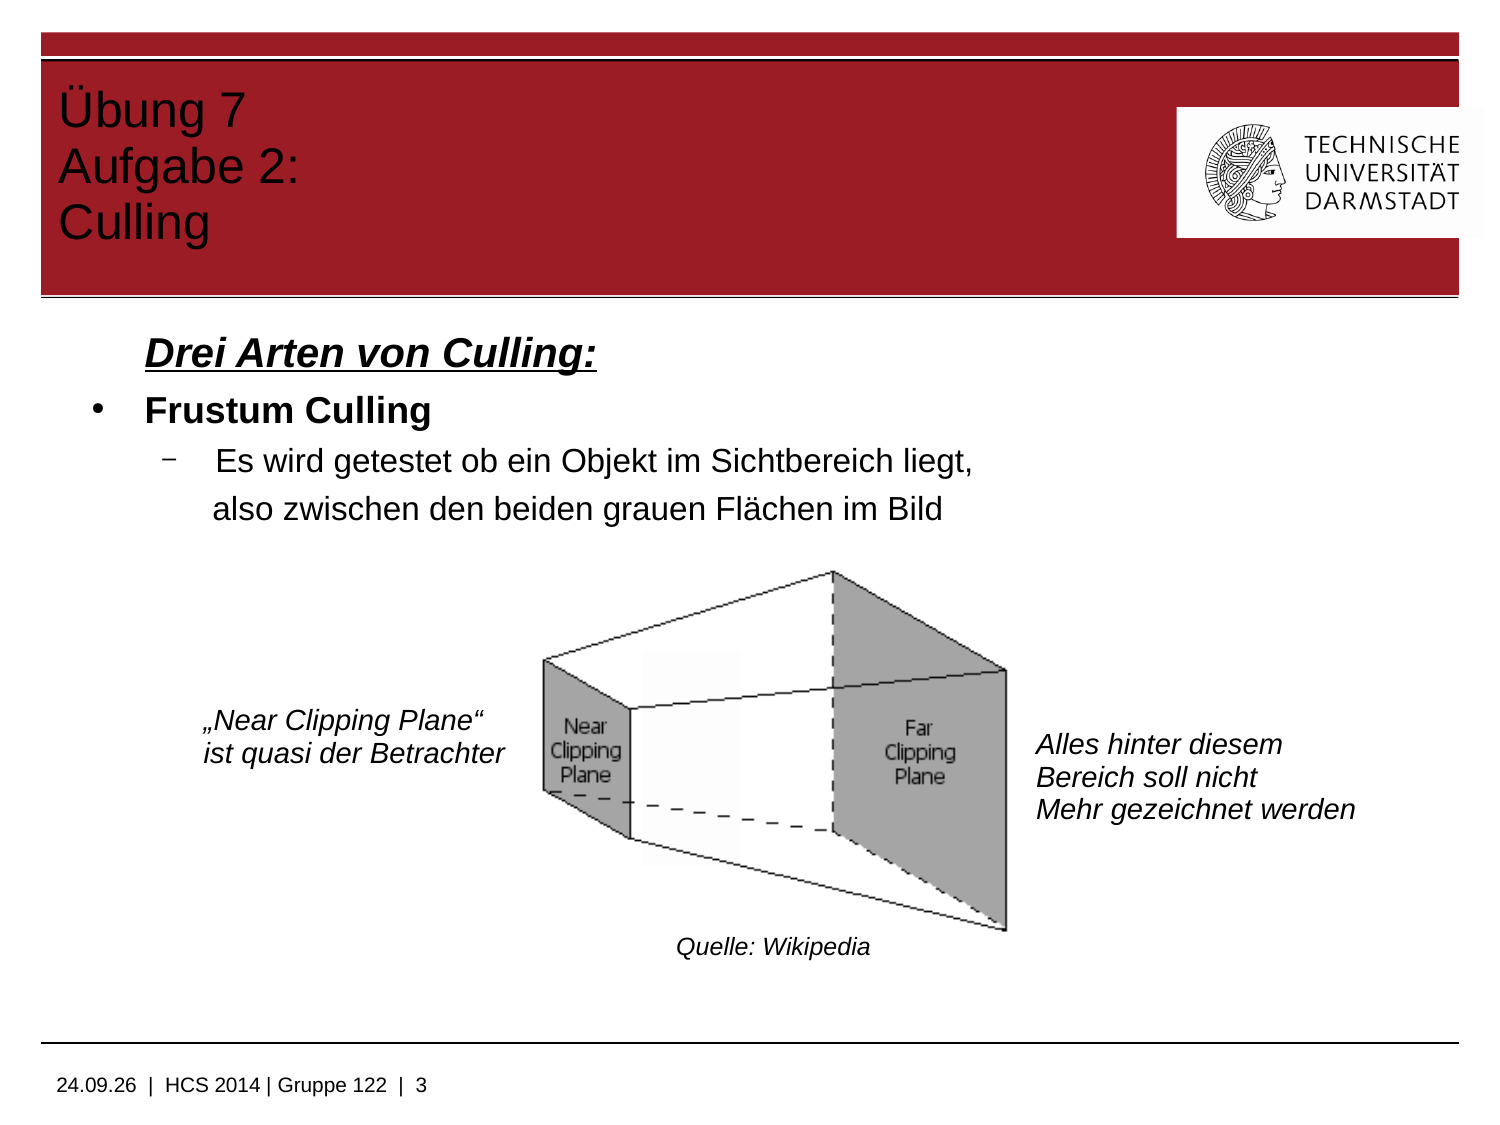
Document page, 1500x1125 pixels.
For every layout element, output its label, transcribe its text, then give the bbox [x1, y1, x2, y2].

text_box Quelle: Wikipedia [661, 925, 887, 969]
list Drei Arten von Culling: Frustum Culling Es wird getestet ob ein Objekt im Sichtbereich liegt, also zwischen den beiden grauen Flächen im Bild [73, 316, 1394, 969]
text_box Alles hinter diesem Bereich soll nicht Mehr gezeichnet werden [1021, 720, 1371, 833]
picture [1176, 107, 1484, 238]
title Übung 7 Aufgabe 2: Culling [58, 82, 1149, 250]
picture [531, 566, 1016, 944]
text_box „Near Clipping Plane“ ist quasi der Betrachter [188, 696, 521, 777]
